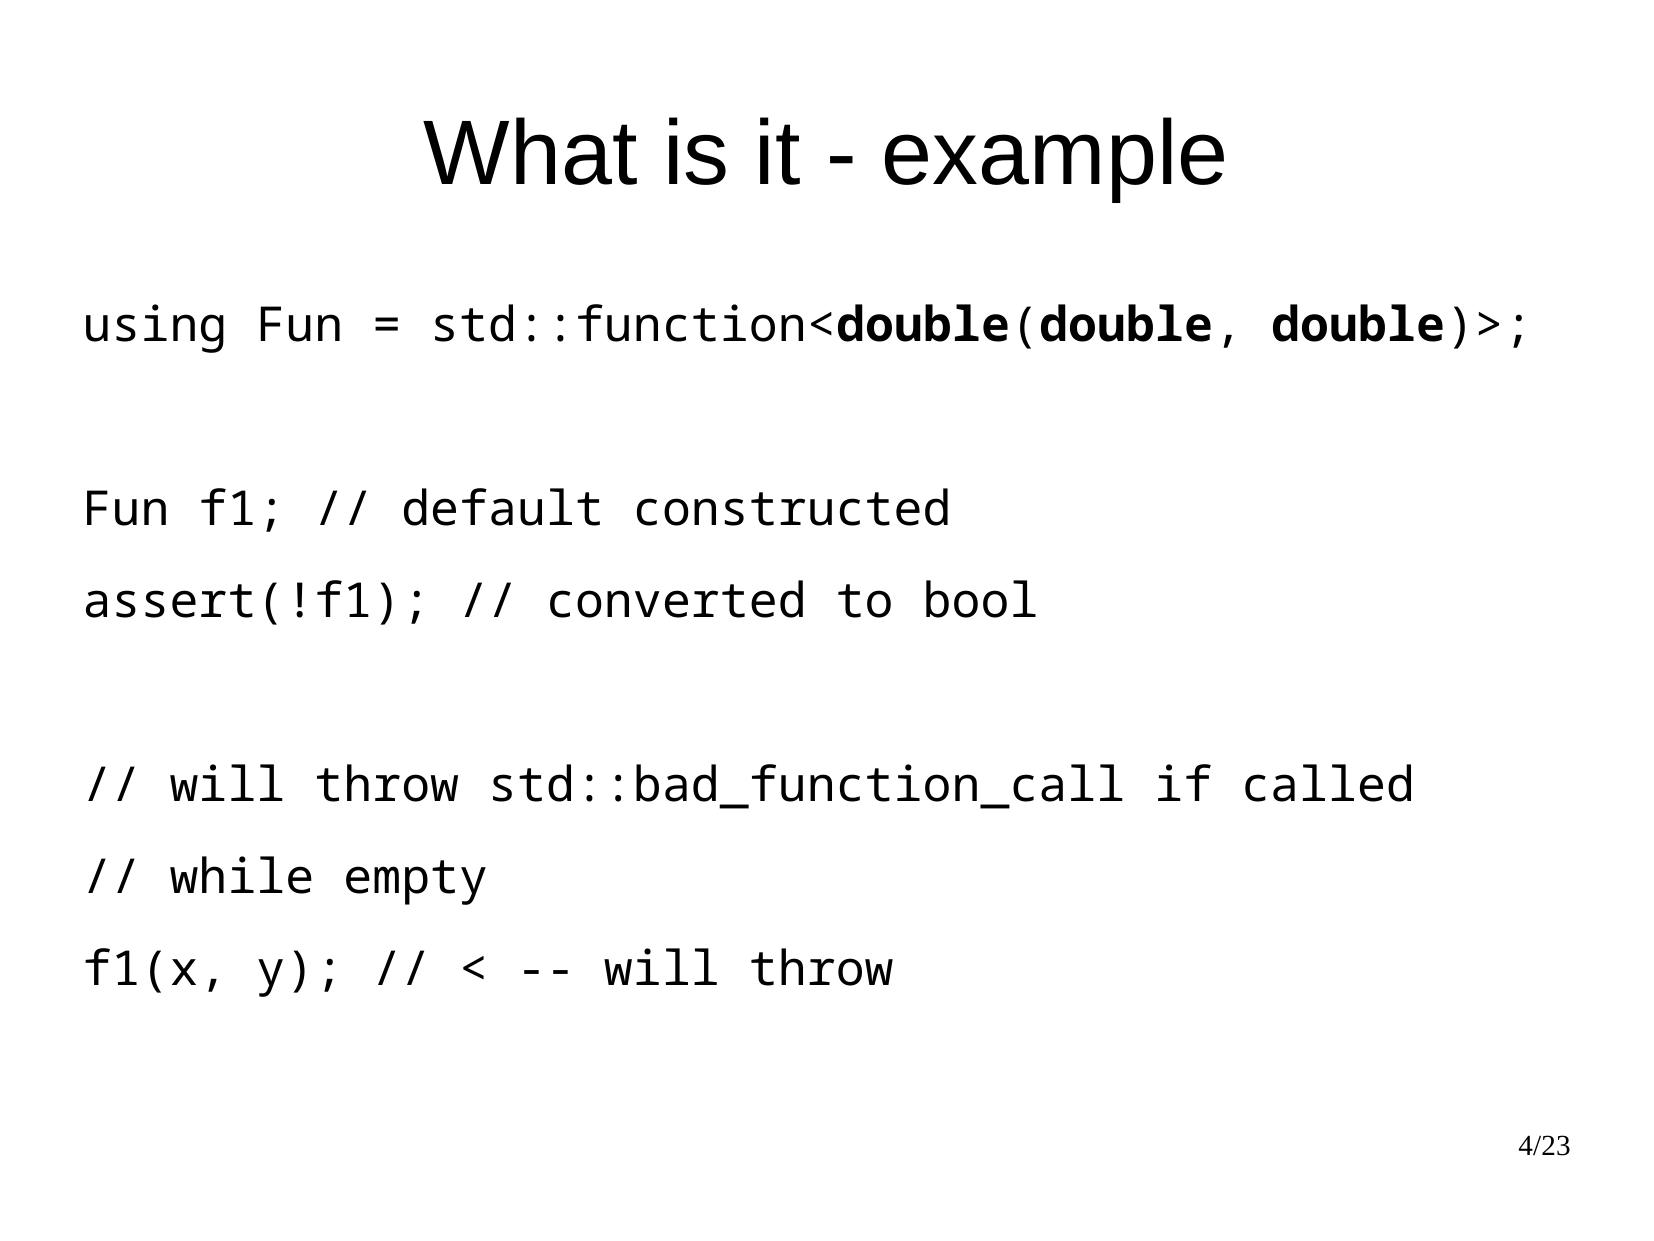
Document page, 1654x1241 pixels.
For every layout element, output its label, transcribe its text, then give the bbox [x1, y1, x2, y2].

title What is it - example [82, 49, 1571, 257]
list using Fun = std::function<double(double, double)>; Fun f1; // default constructed assert(!f1); // converted to bool // will throw std::bad_function_call if called // while empty f1(x, y); // < -- will throw [82, 290, 1571, 1010]
